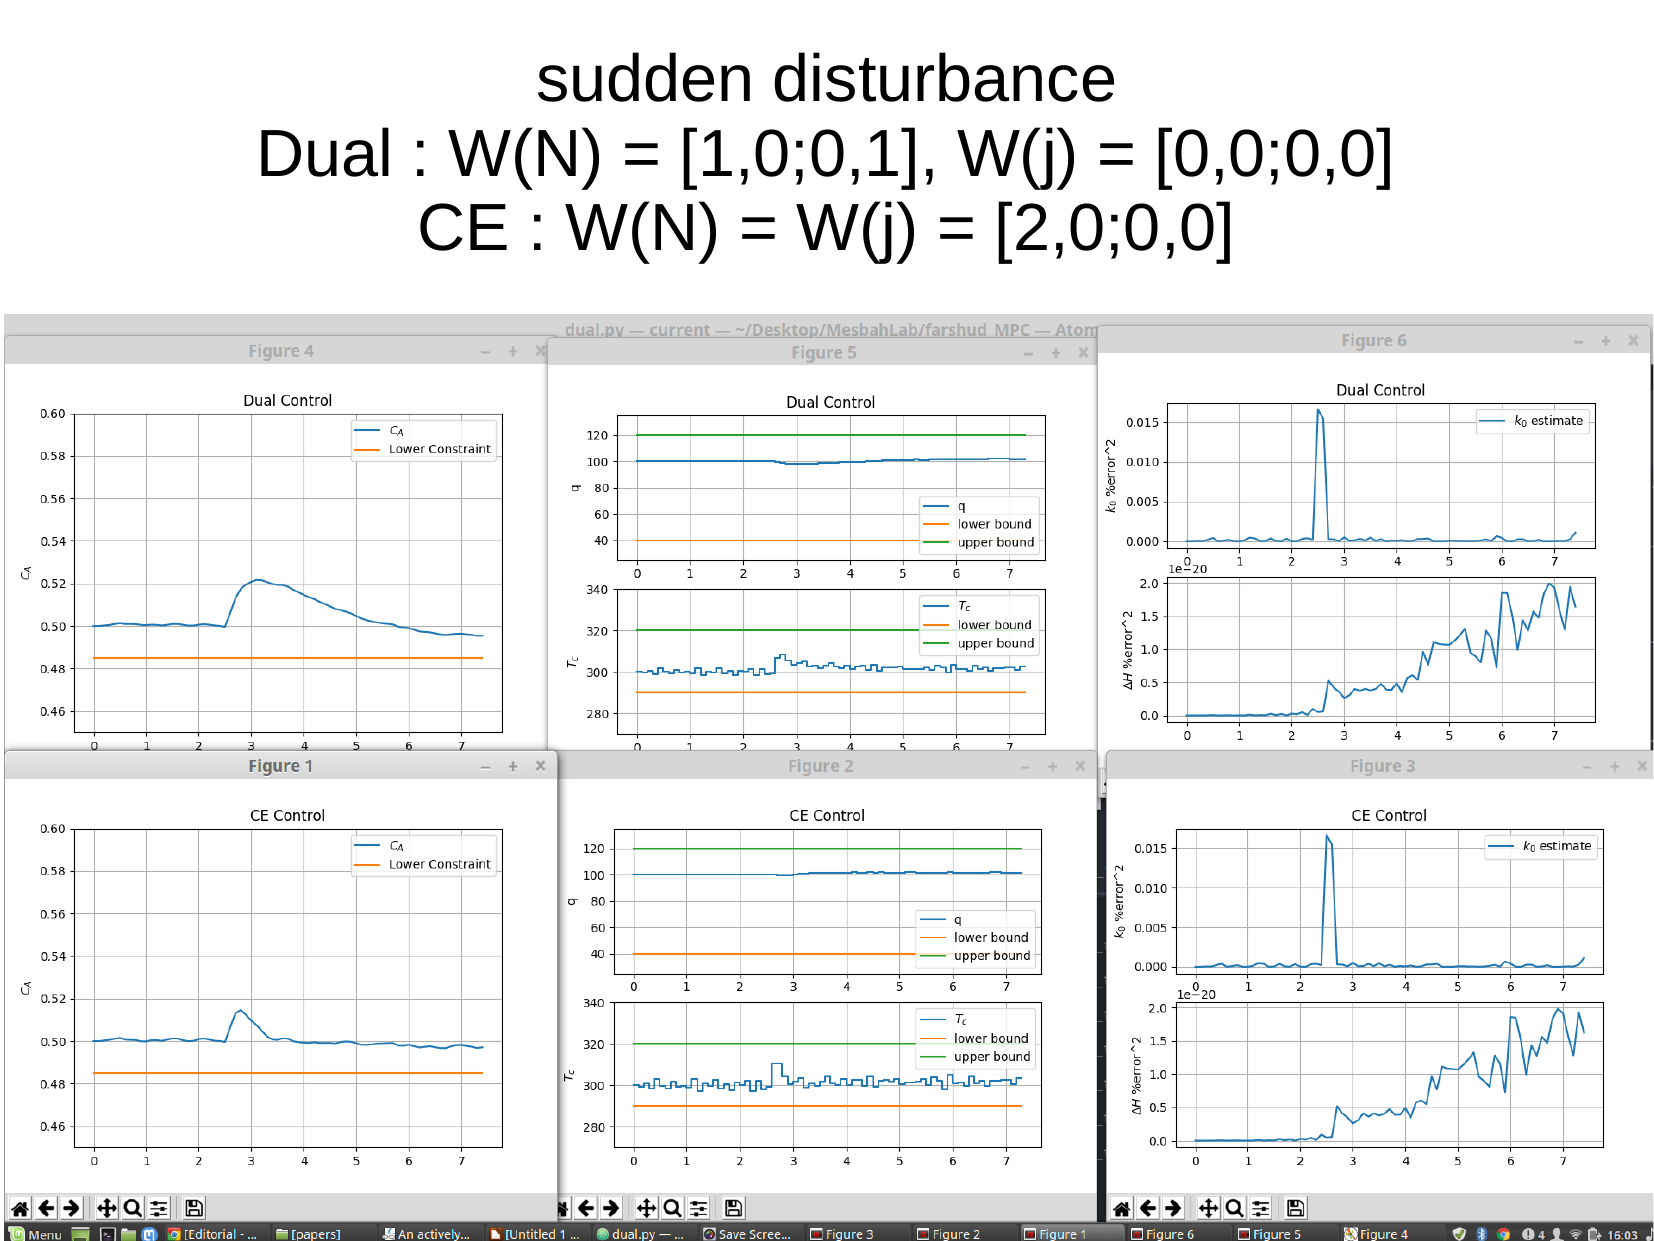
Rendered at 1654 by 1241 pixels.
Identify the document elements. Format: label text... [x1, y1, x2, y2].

picture [4, 314, 1654, 1241]
title sudden disturbance Dual : W(N) = [1,0;0,1], W(j) = [0,0;0,0] CE : W(N) = W(j) = [2,0;0,0] [82, 40, 1571, 266]
